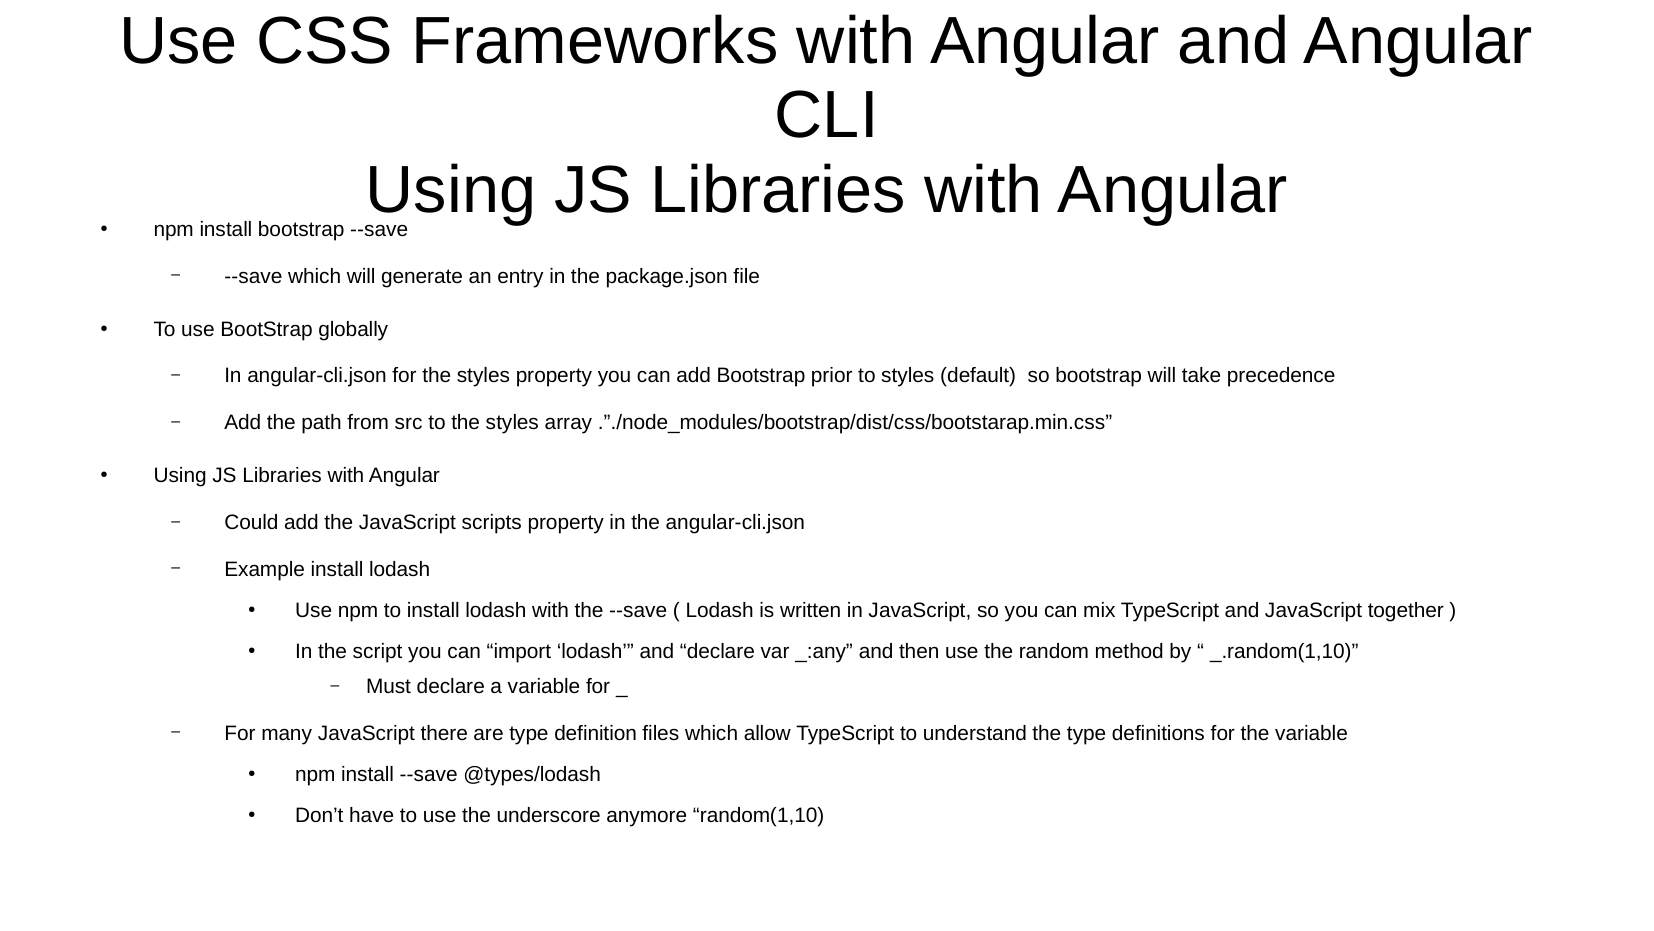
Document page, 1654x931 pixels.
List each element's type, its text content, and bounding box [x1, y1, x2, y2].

title Use CSS Frameworks with Angular and Angular CLI Using JS Libraries with Angular [82, 3, 1571, 217]
list npm install bootstrap --save --save which will generate an entry in the package.json file To use BootStrap globally In angular-cli.json for the styles property you can add Bootstrap prior to styles (default) so bootstrap will take precedence Add the path from src to the styles array .”./node_modules/bootstrap/dist/css/bootstarap.min.css” Using JS Libraries with Angular Could add the JavaScript scripts property in the angular-cli.json Example install lodash Use npm to install lodash with the --save ( Lodash is written in JavaScript, so you can mix TypeScript and JavaScript together ) In the script you can “import ‘lodash’” and “declare var _:any” and then use the random method by “ _.random(1,10)” Must declare a variable for _ For many JavaScript there are type definition files which allow TypeScript to understand the type definitions for the variable npm install --save @types/lodash Don’t have to use the underscore anymore “random(1,10) [82, 217, 1636, 916]
